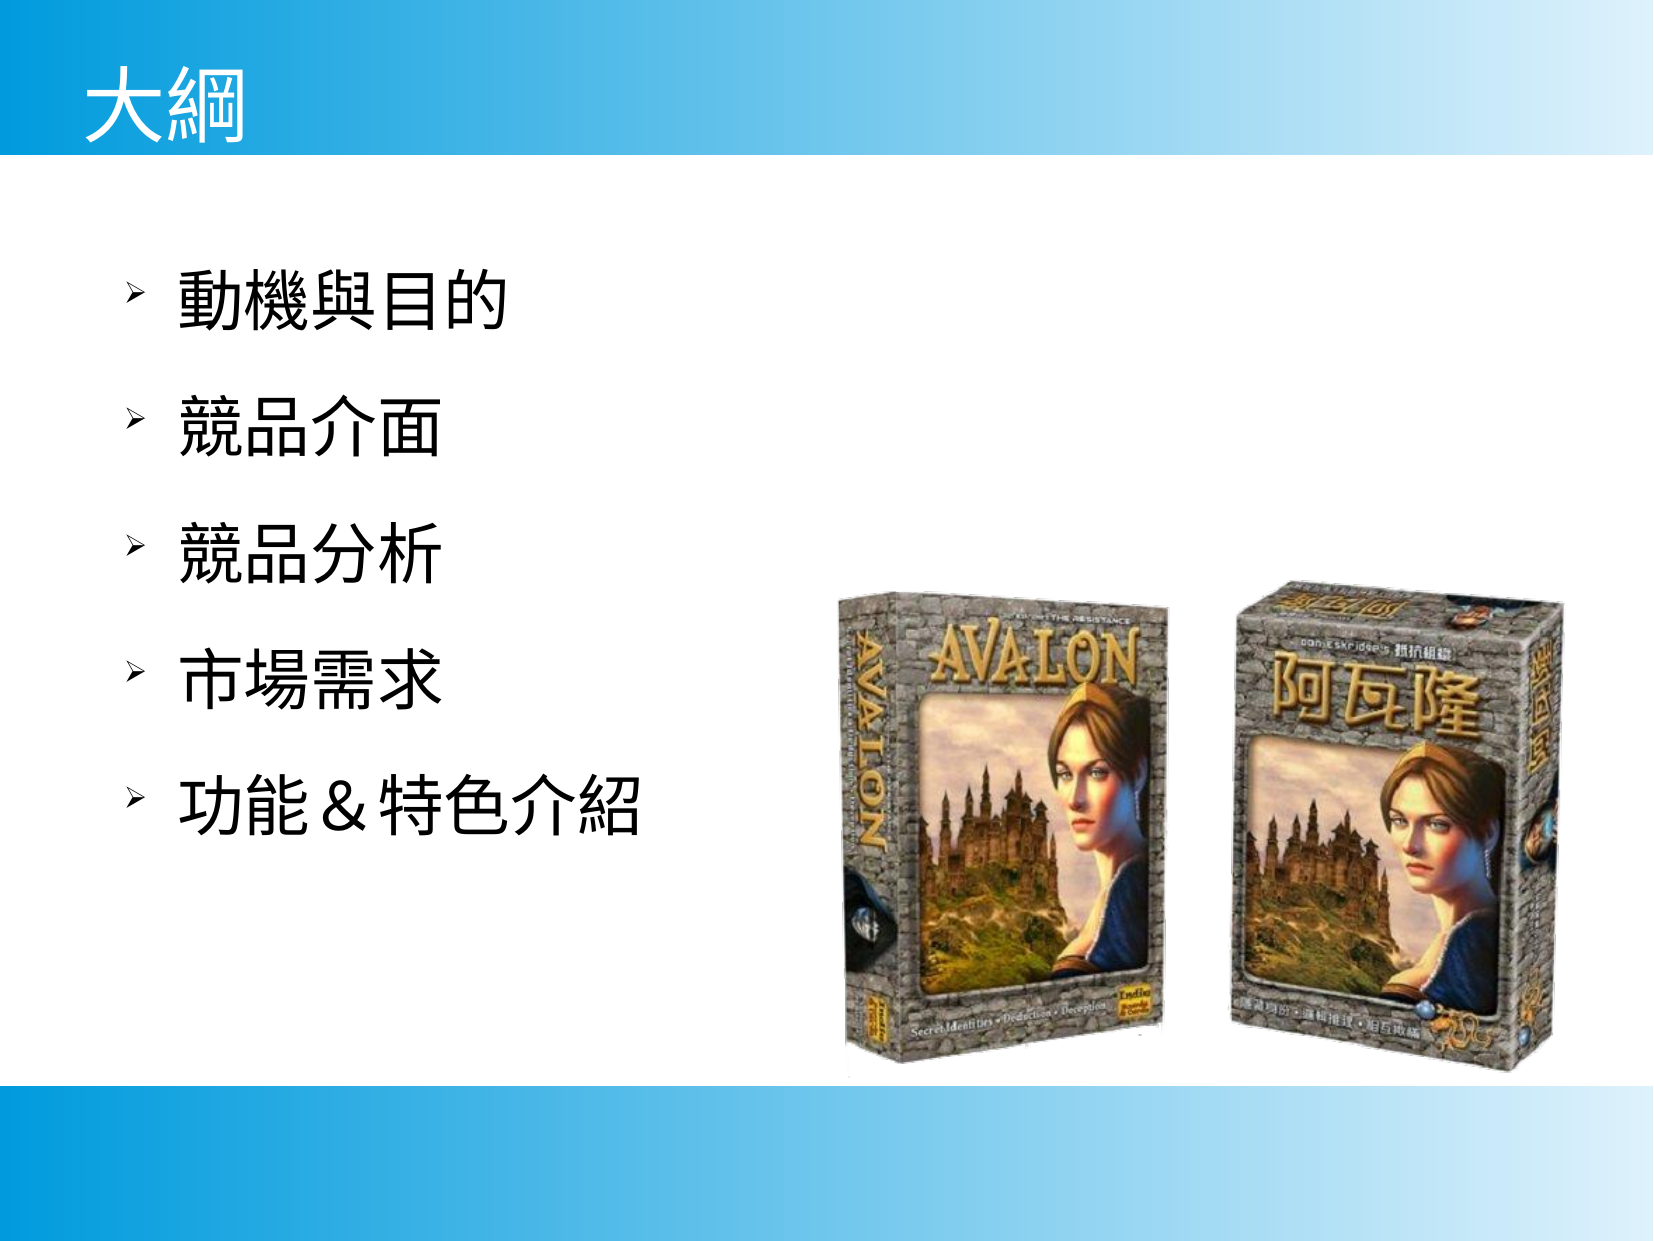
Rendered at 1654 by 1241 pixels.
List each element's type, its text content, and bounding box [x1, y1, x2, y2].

list 動機與目的 競品介面 競品分析 市場需求 功能＆特色介紹 [106, 248, 1595, 968]
title 大綱 [82, 41, 1571, 158]
picture [777, 578, 1619, 1078]
